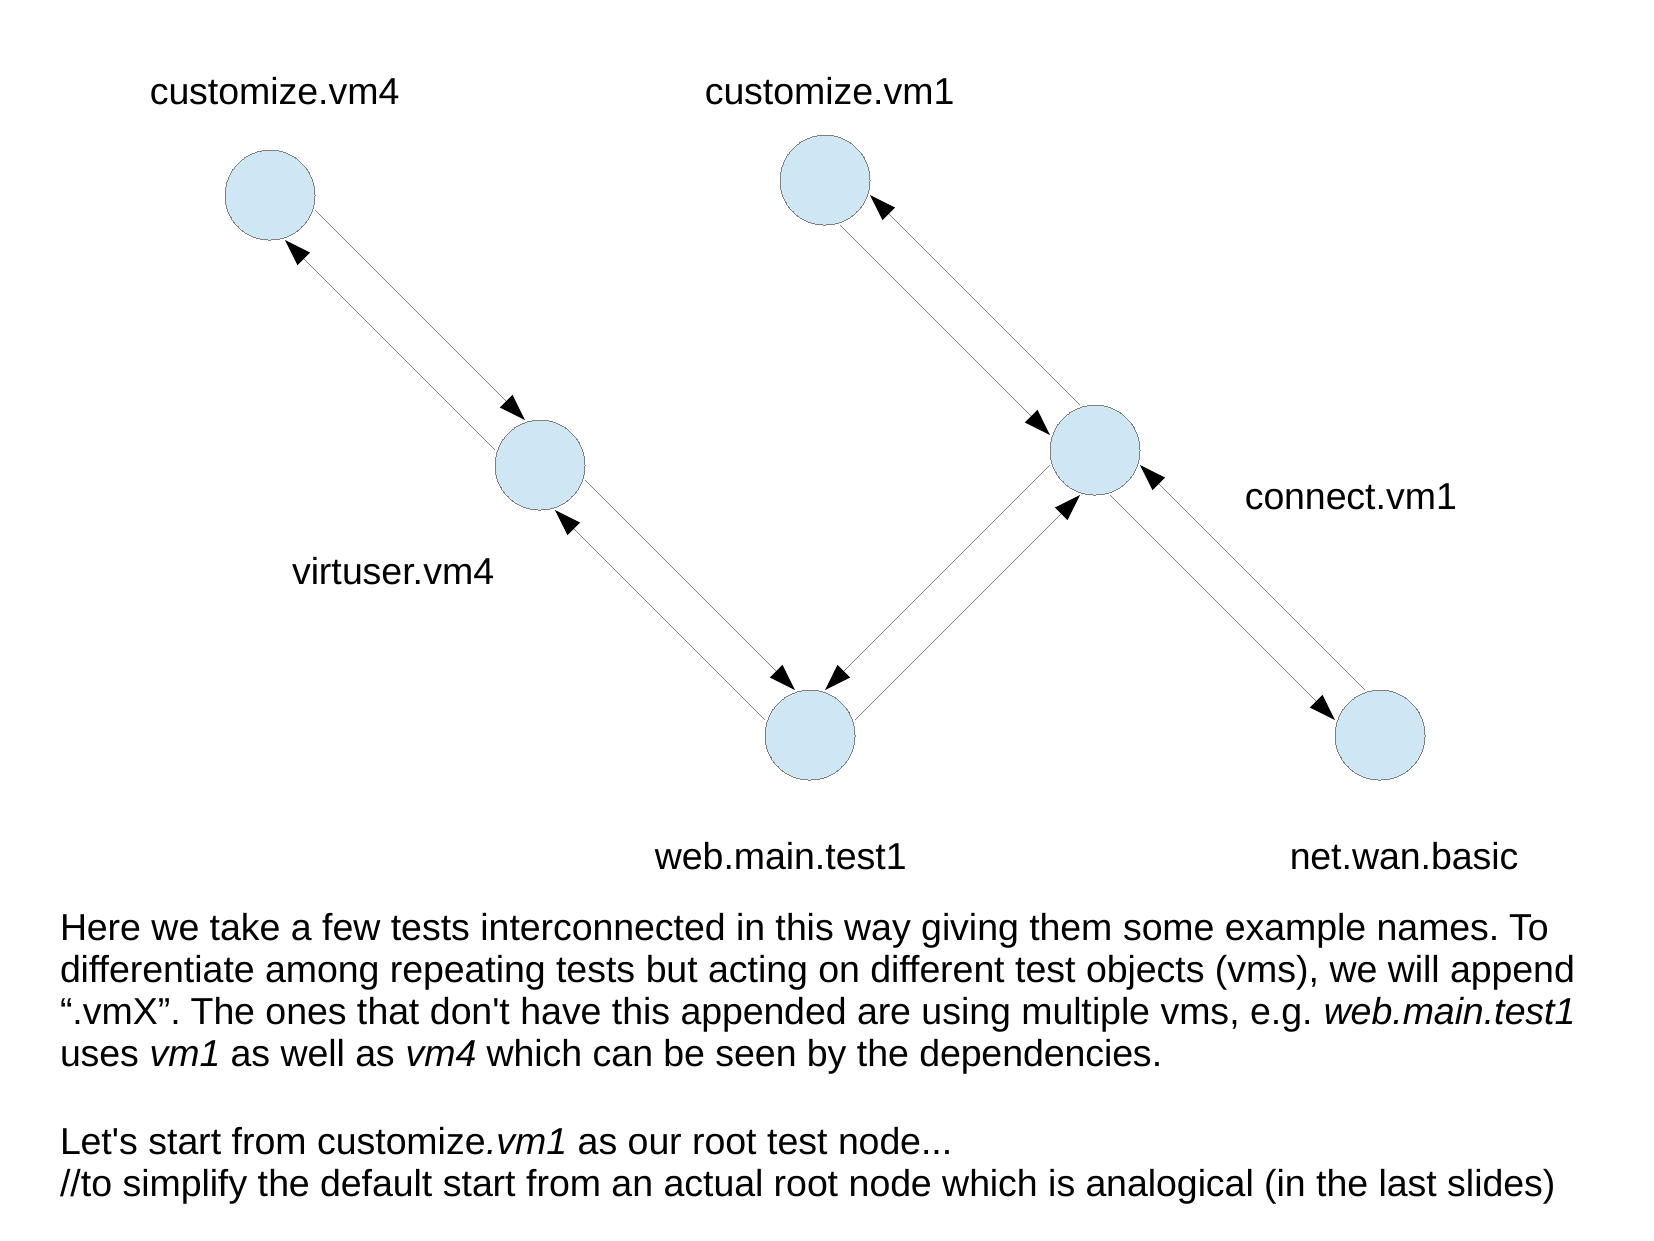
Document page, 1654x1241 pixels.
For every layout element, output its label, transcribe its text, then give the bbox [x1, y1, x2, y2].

text_box [765, 690, 856, 781]
text_box [1335, 690, 1426, 781]
text_box virtuser.vm4 [277, 543, 541, 601]
text_box [1050, 405, 1141, 496]
text_box customize.vm1 [690, 63, 1011, 121]
text_box customize.vm4 [135, 63, 456, 121]
text_box web.main.test1 [640, 828, 958, 886]
text_box [495, 420, 586, 511]
text_box connect.vm1 [1230, 468, 1545, 526]
text_box [780, 135, 871, 226]
subtitle Here we take a few tests interconnected in this way giving them some example names. To differentiate among repeating tests but acting on different test objects (vms), we will append “.vmX”. The ones that don't have this appended are using multiple vms, e.g. web.main.test1 uses vm1 as well as vm4 which can be seen by the dependencies. Let's start from customize.vm1 as our root test node... //to simplify the default start from an actual root node which is analogical (in the last slides) [60, 906, 1591, 1205]
text_box [225, 150, 316, 241]
text_box net.wan.basic [1275, 828, 1580, 886]
